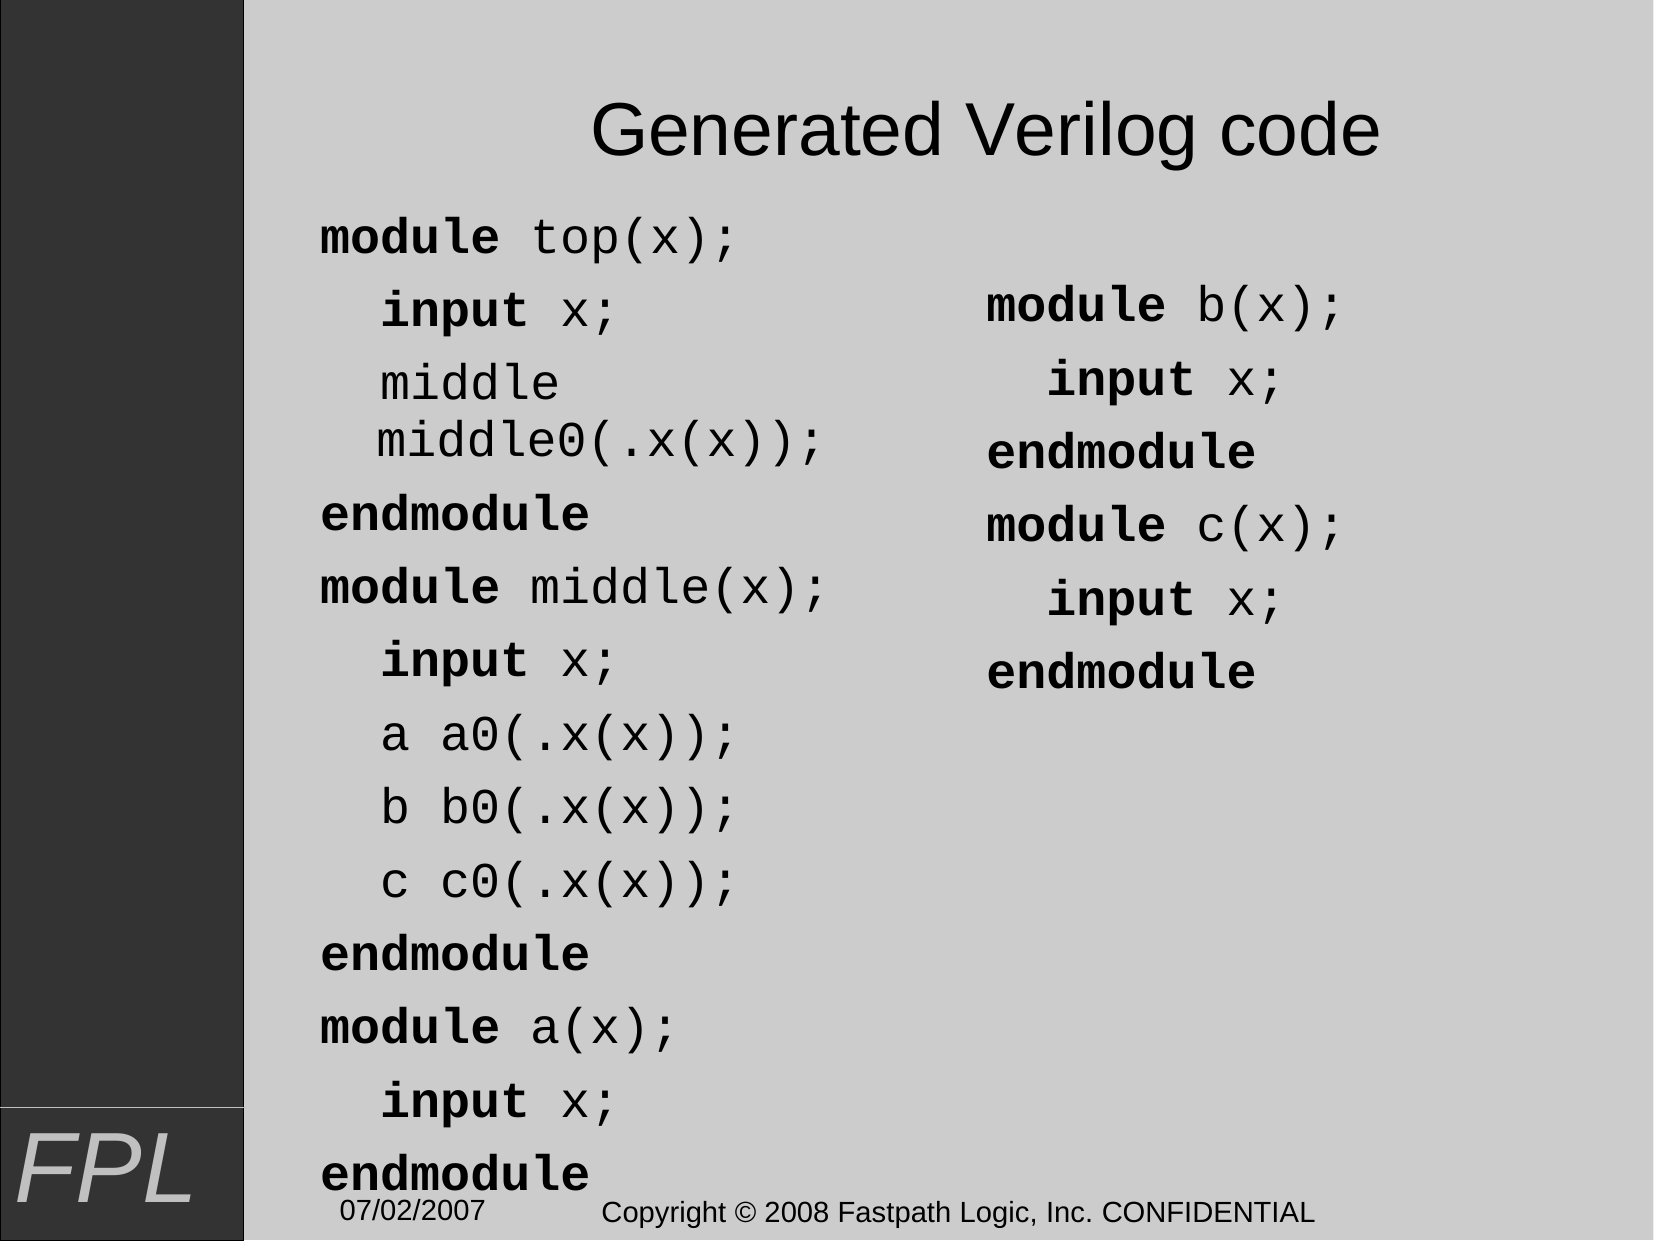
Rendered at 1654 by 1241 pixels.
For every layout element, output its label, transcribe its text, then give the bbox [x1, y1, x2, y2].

list module b(x); input x; endmodule module c(x); input x; endmodule [986, 221, 1627, 1128]
list module top(x); input x; middle middle0(.x(x)); endmodule module middle(x); input x; a a0(.x(x)); b b0(.x(x)); c c0(.x(x)); endmodule module a(x); input x; endmodule [320, 211, 961, 1118]
title Generated Verilog code [435, 21, 1538, 238]
